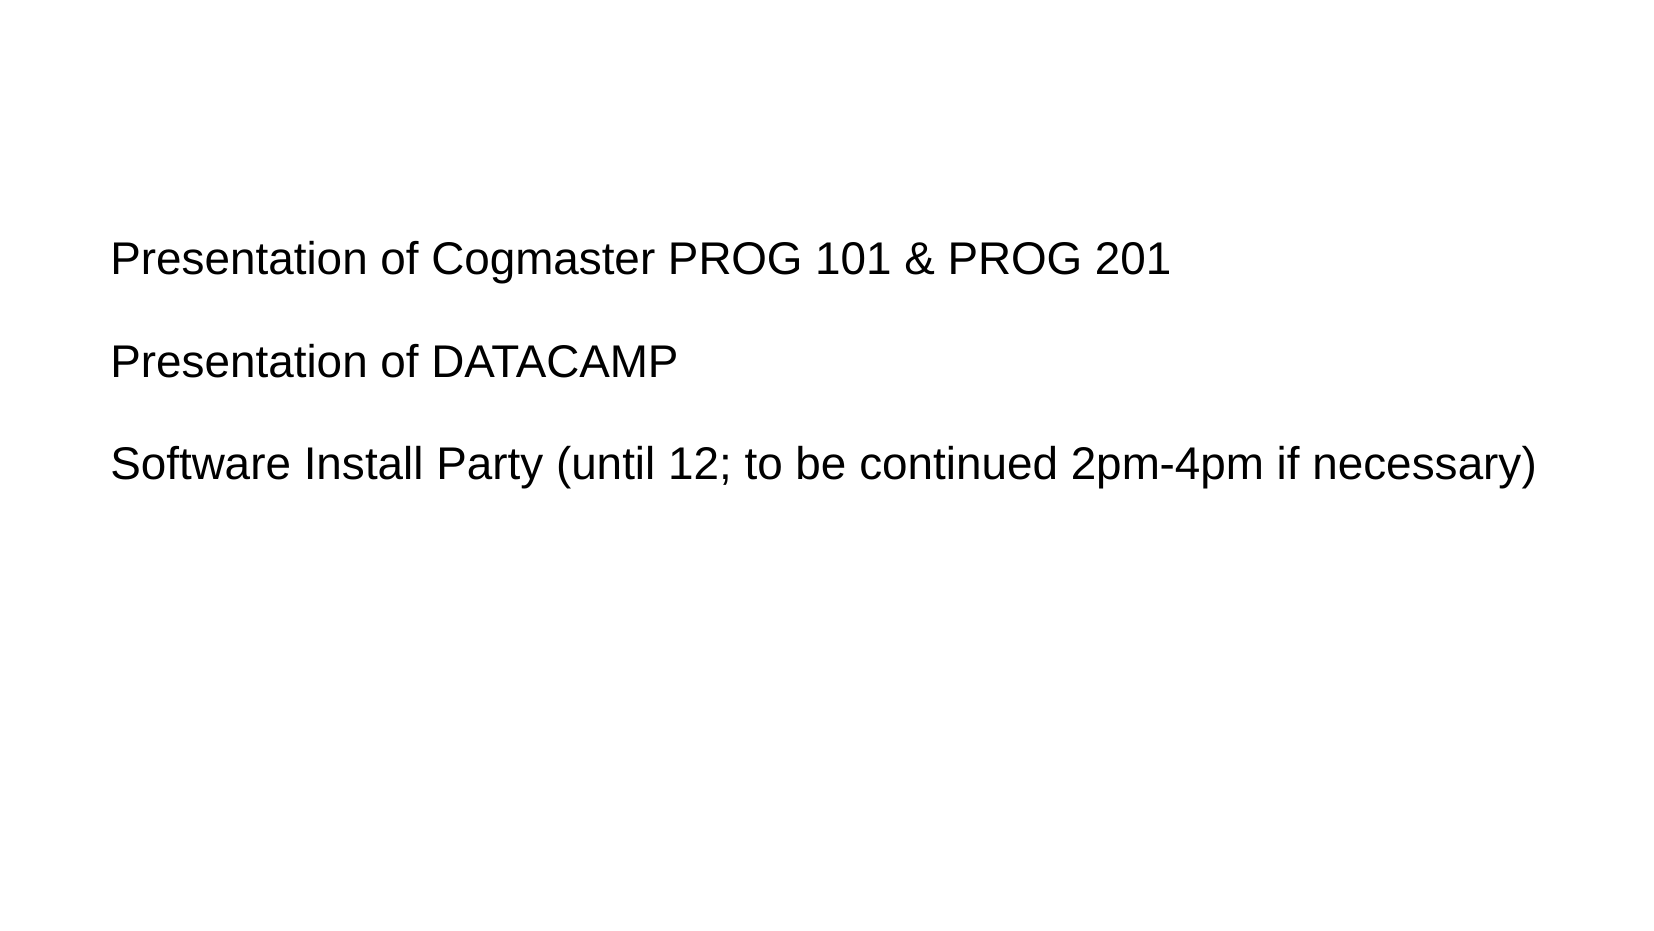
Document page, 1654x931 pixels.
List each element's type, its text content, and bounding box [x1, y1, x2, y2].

subtitle Presentation of Cogmaster PROG 101 & PROG 201 Presentation of DATACAMP Software Install Party (until 12; to be continued 2pm-4pm if necessary) [75, 135, 1564, 676]
